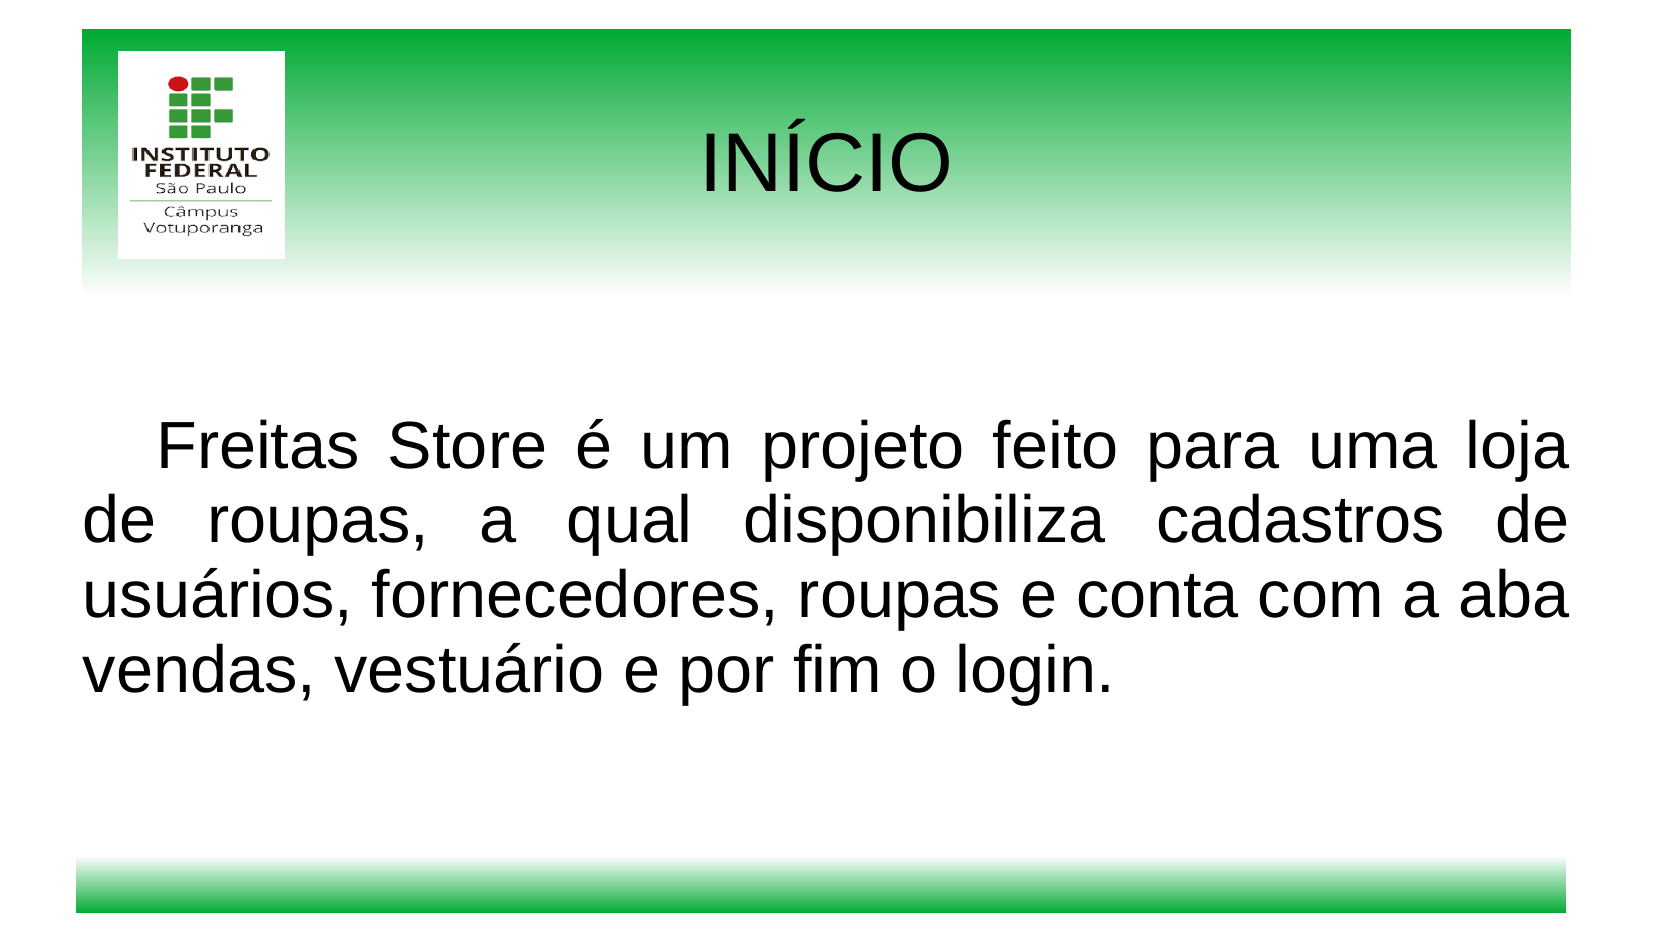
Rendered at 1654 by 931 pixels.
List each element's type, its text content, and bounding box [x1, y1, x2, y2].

text_box Freitas Store é um projeto feito para uma loja de roupas, a qual disponibiliza cadastros de usuários, fornecedores, roupas e conta com a aba vendas, vestuário e por fim o login. [82, 354, 1571, 835]
picture [118, 51, 285, 259]
title INÍCIO [82, 29, 1571, 296]
title [76, 856, 1566, 913]
